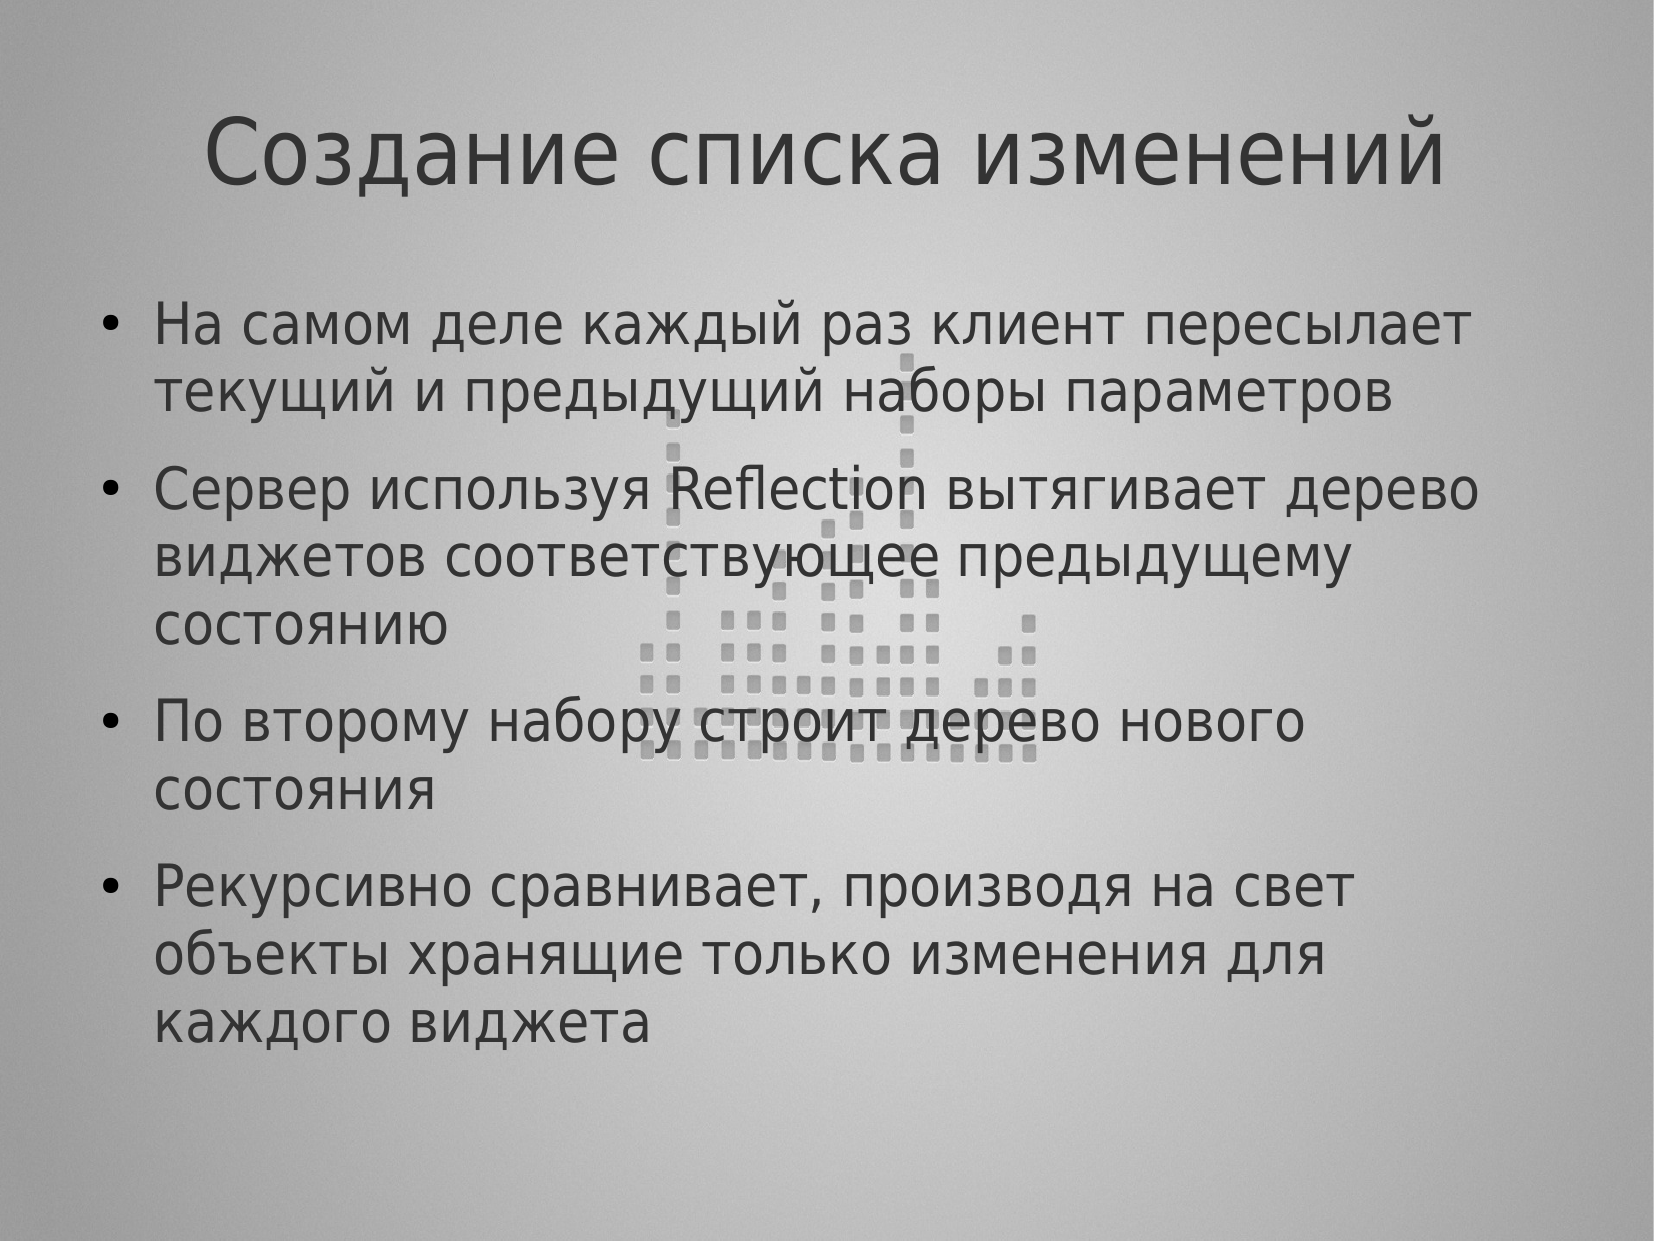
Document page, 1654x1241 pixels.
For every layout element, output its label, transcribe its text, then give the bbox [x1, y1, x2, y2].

list На самом деле каждый раз клиент пересылает текущий и предыдущий наборы параметров Сервер используя Reflection вытягивает дерево виджетов соответствующее предыдущему состоянию По второму набору строит дерево нового состояния Рекурсивно сравнивает, производя на свет объекты хранящие только изменения для каждого виджета [82, 290, 1571, 1109]
picture [0, 0, 1654, 1241]
title Создание списка изменений [82, 49, 1571, 257]
